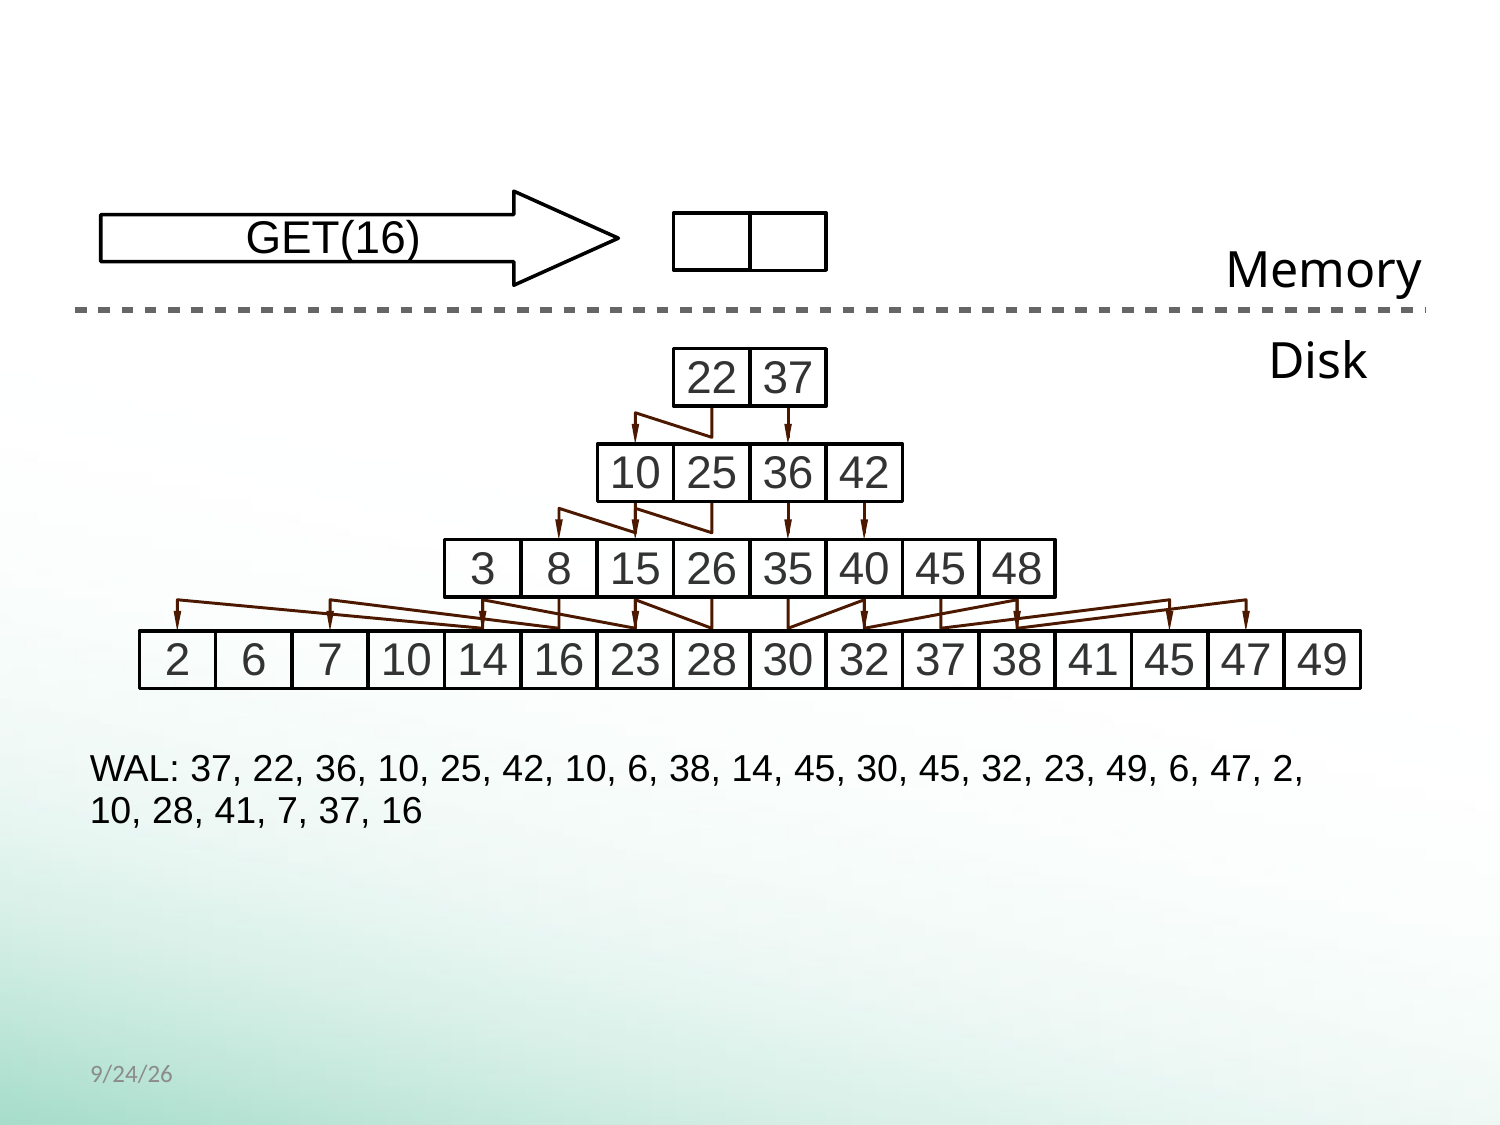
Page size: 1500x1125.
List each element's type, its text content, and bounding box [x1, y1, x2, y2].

text_box 25 [673, 444, 749, 502]
text_box 8 [520, 539, 597, 597]
text_box 45 [902, 539, 978, 597]
text_box 42 [826, 444, 903, 502]
text_box 6 [215, 631, 292, 689]
text_box 49 [1284, 631, 1361, 689]
text_box 48 [978, 539, 1056, 597]
text_box 22 [673, 348, 749, 407]
text_box 30 [749, 631, 826, 689]
text_box WAL: 37, 22, 36, 10, 25, 42, 10, 6, 38, 14, 45, 30, 45, 32, 23, 49, 6, 47, 2, 10, 28, 41, 7, 37, 16 [75, 739, 1361, 839]
text_box Memory [1210, 226, 1443, 303]
text_box 7 [292, 631, 368, 689]
text_box GET(16) [100, 191, 619, 286]
text_box 32 [826, 631, 902, 689]
text_box 15 [597, 539, 673, 597]
text_box 10 [368, 631, 444, 689]
text_box Disk [1253, 317, 1391, 394]
text_box 40 [826, 539, 902, 597]
text_box 37 [749, 348, 827, 407]
text_box 28 [673, 631, 749, 689]
text_box 14 [444, 631, 520, 689]
text_box 26 [673, 539, 749, 597]
text_box 3 [444, 539, 520, 597]
text_box 45 [1131, 631, 1207, 689]
text_box 47 [1207, 631, 1284, 689]
text_box 16 [520, 631, 597, 689]
text_box 23 [597, 631, 673, 689]
text_box 37 [902, 631, 978, 689]
text_box 36 [749, 444, 826, 502]
text_box 10 [597, 444, 673, 502]
text_box 41 [1055, 631, 1131, 689]
text_box 2 [139, 631, 215, 689]
text_box 38 [978, 631, 1055, 689]
picture [0, 0, 1500, 1125]
text_box 35 [749, 539, 826, 597]
